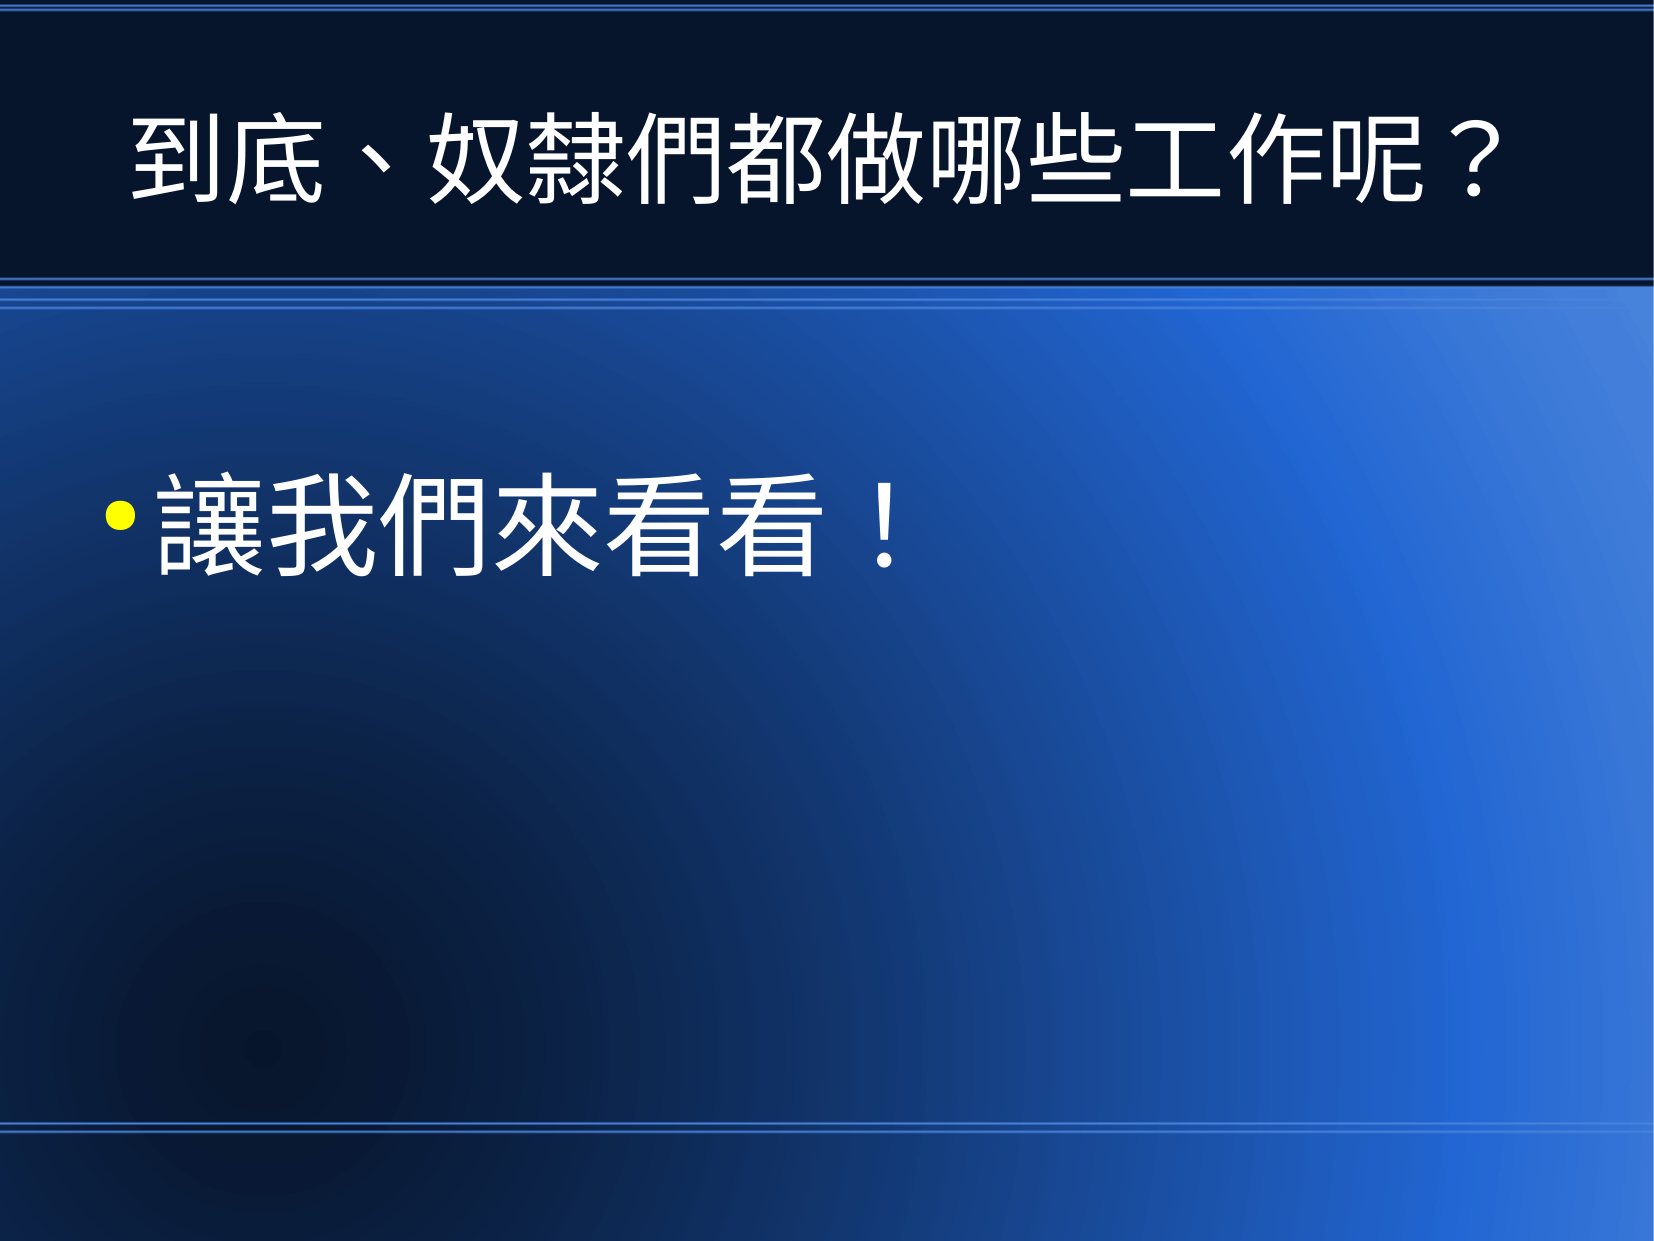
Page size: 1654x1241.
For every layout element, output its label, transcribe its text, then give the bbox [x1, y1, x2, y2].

list 讓我們來看看！ [82, 355, 1571, 1241]
picture [0, 0, 1654, 1241]
title 到底、奴隸們都做哪些工作呢？ [82, 49, 1571, 257]
